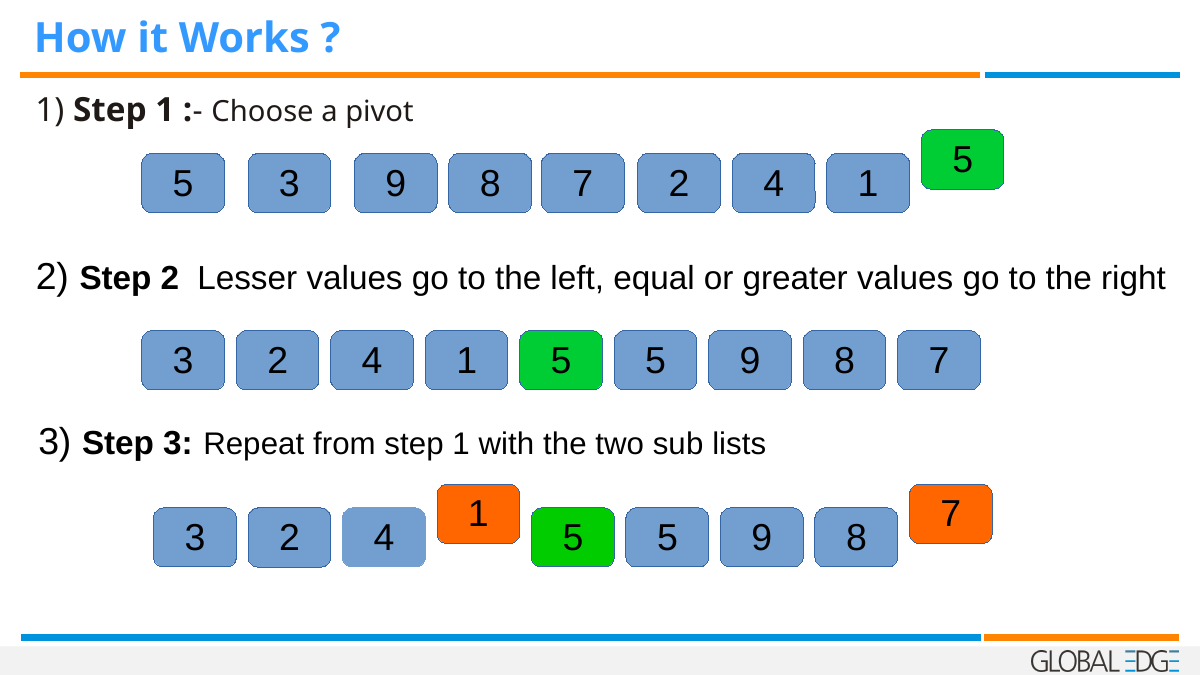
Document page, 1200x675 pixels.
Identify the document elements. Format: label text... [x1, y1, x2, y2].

text_box 1 [437, 484, 520, 544]
text_box 1 [425, 330, 508, 390]
text_box 8 [814, 507, 898, 567]
text_box 3 [248, 153, 331, 213]
text_box 5 [519, 330, 603, 390]
title How it Works ? [12, 9, 1088, 63]
text_box 4 [330, 330, 414, 390]
text_box 7 [909, 484, 993, 544]
text_box 9 [708, 330, 792, 390]
text_box 7 [897, 330, 981, 390]
text_box 5 [921, 129, 1004, 190]
text_box 4 [342, 507, 426, 567]
text_box 5 [141, 153, 225, 213]
text_box 2 [248, 507, 331, 568]
text_box 1 [826, 153, 910, 213]
list 1) Step 1 :- Choose a pivot [0, 86, 1102, 626]
text_box 4 [732, 153, 816, 213]
text_box 2) Step 2 Lesser values go to the left, equal or greater values go to the right [21, 248, 1200, 341]
text_box 9 [720, 507, 804, 567]
text_box 3) Step 3: Repeat from step 1 with the two sub lists [23, 413, 1109, 471]
text_box 5 [614, 330, 697, 390]
text_box 2 [236, 330, 319, 390]
picture [1031, 650, 1179, 672]
text_box 8 [448, 153, 532, 213]
text_box 3 [141, 330, 225, 390]
text_box 3 [153, 507, 237, 567]
text_box 5 [625, 507, 709, 567]
text_box 7 [541, 153, 625, 213]
text_box 5 [531, 507, 615, 567]
text_box 2 [637, 153, 721, 213]
text_box 9 [354, 153, 438, 213]
text_box 8 [803, 330, 886, 390]
